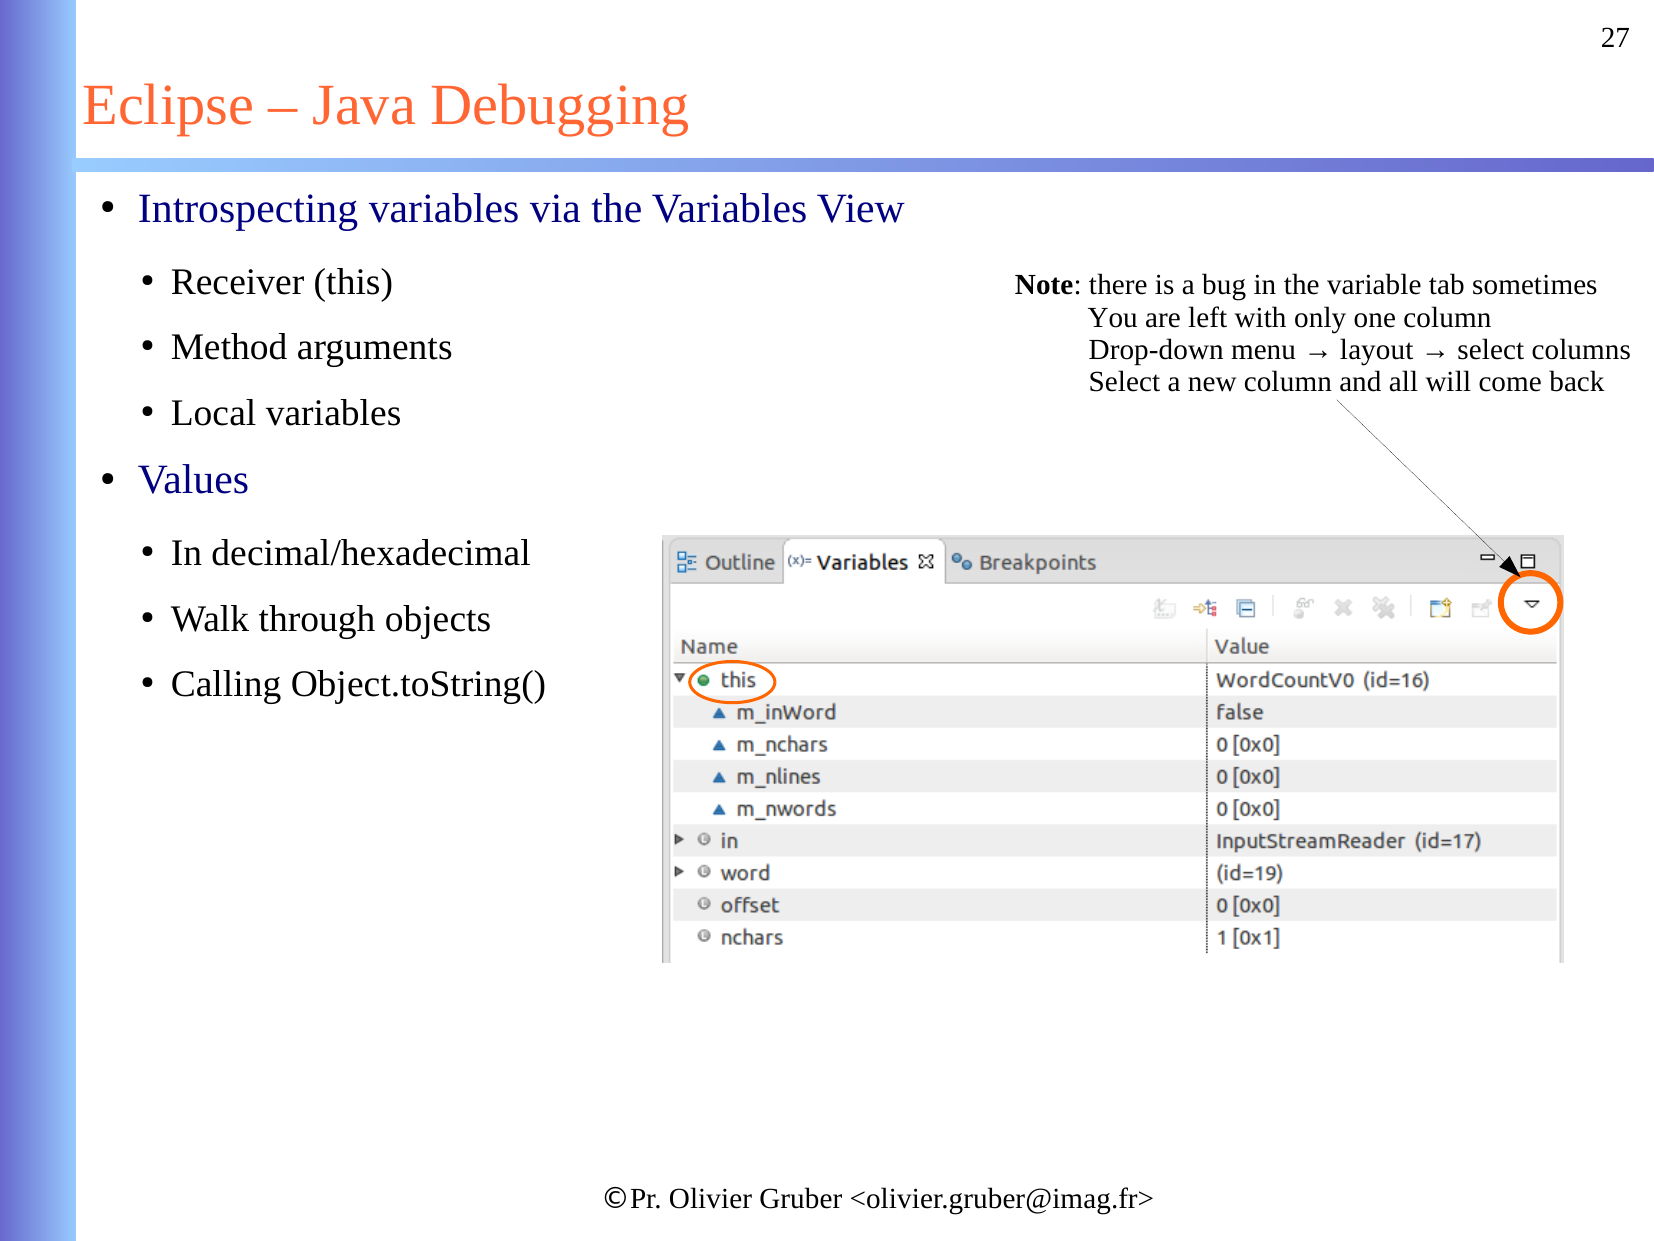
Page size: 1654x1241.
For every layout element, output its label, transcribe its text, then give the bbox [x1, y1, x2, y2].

text_box Note: there is a bug in the variable tab sometimes You are left with only one column Drop-down menu → layout → select columns Select a new column and all will come back [1014, 269, 1635, 401]
picture [662, 535, 1564, 963]
list Introspecting variables via the Variables View Receiver (this) Method arguments Local variables Values In decimal/hexadecimal Walk through objects Calling Object.toString() [82, 185, 1571, 1129]
picture [1479, 535, 1564, 597]
picture [1504, 577, 1557, 628]
title Eclipse – Java Debugging [82, 49, 1571, 161]
